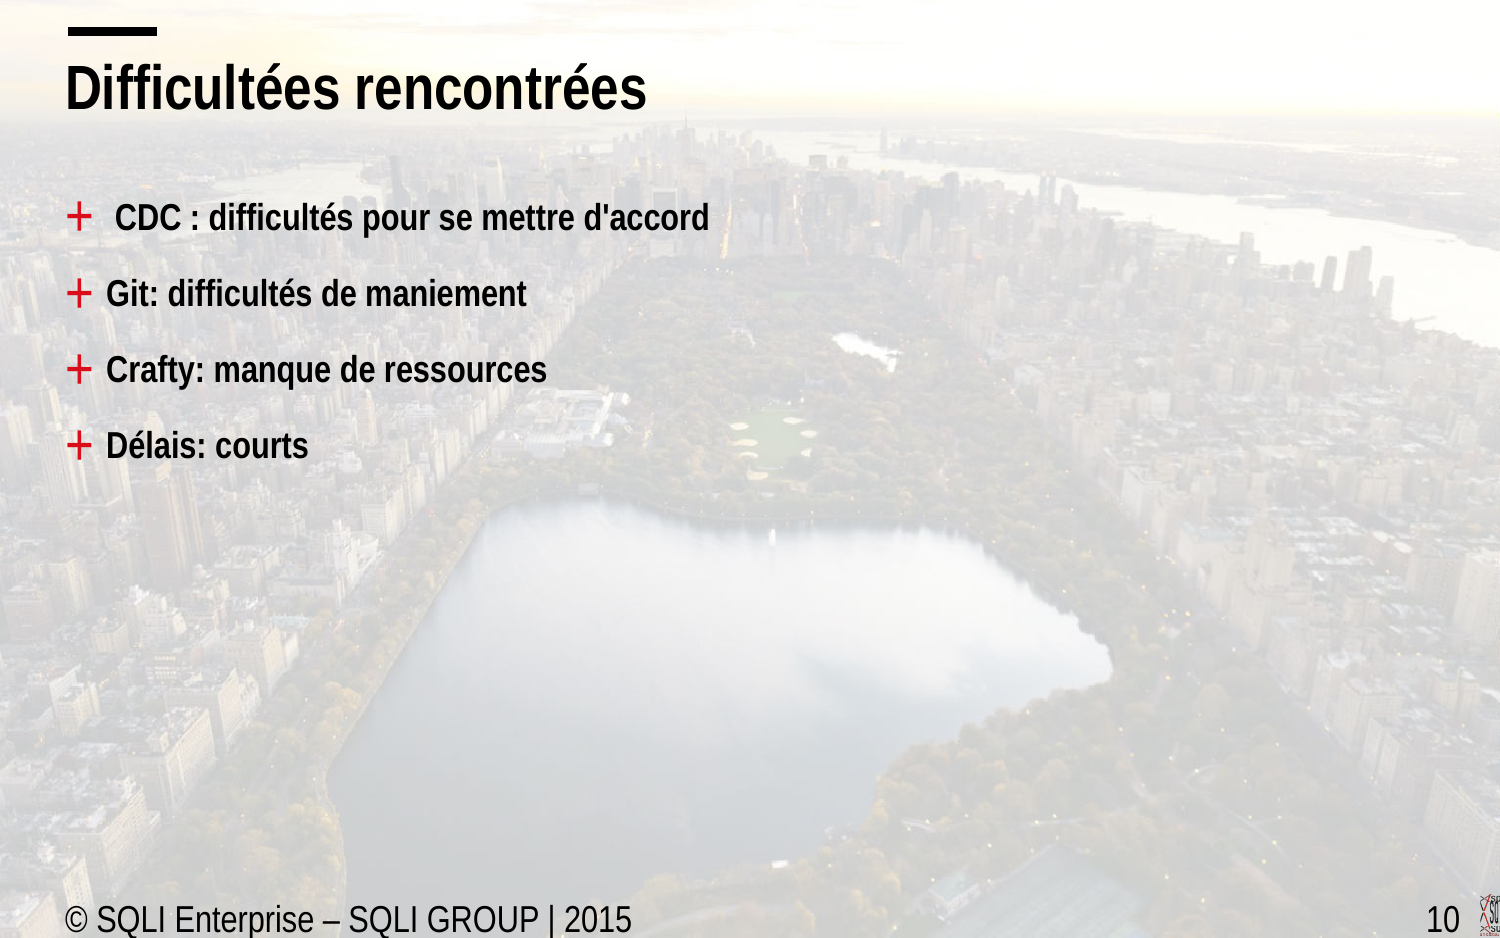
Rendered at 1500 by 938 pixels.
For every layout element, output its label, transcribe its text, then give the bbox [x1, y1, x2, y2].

slide_number <numéro> [1411, 887, 1484, 935]
list CDC : difficultés pour se mettre d'accord Git: difficultés de maniement Crafty: manque de ressources Délais: courts [50, 185, 1450, 450]
title Difficultées rencontrées [50, 39, 1450, 131]
picture [0, 0, 1500, 938]
footer © SQLI Enterprise – SQLI GROUP | 2015 [50, 887, 842, 935]
